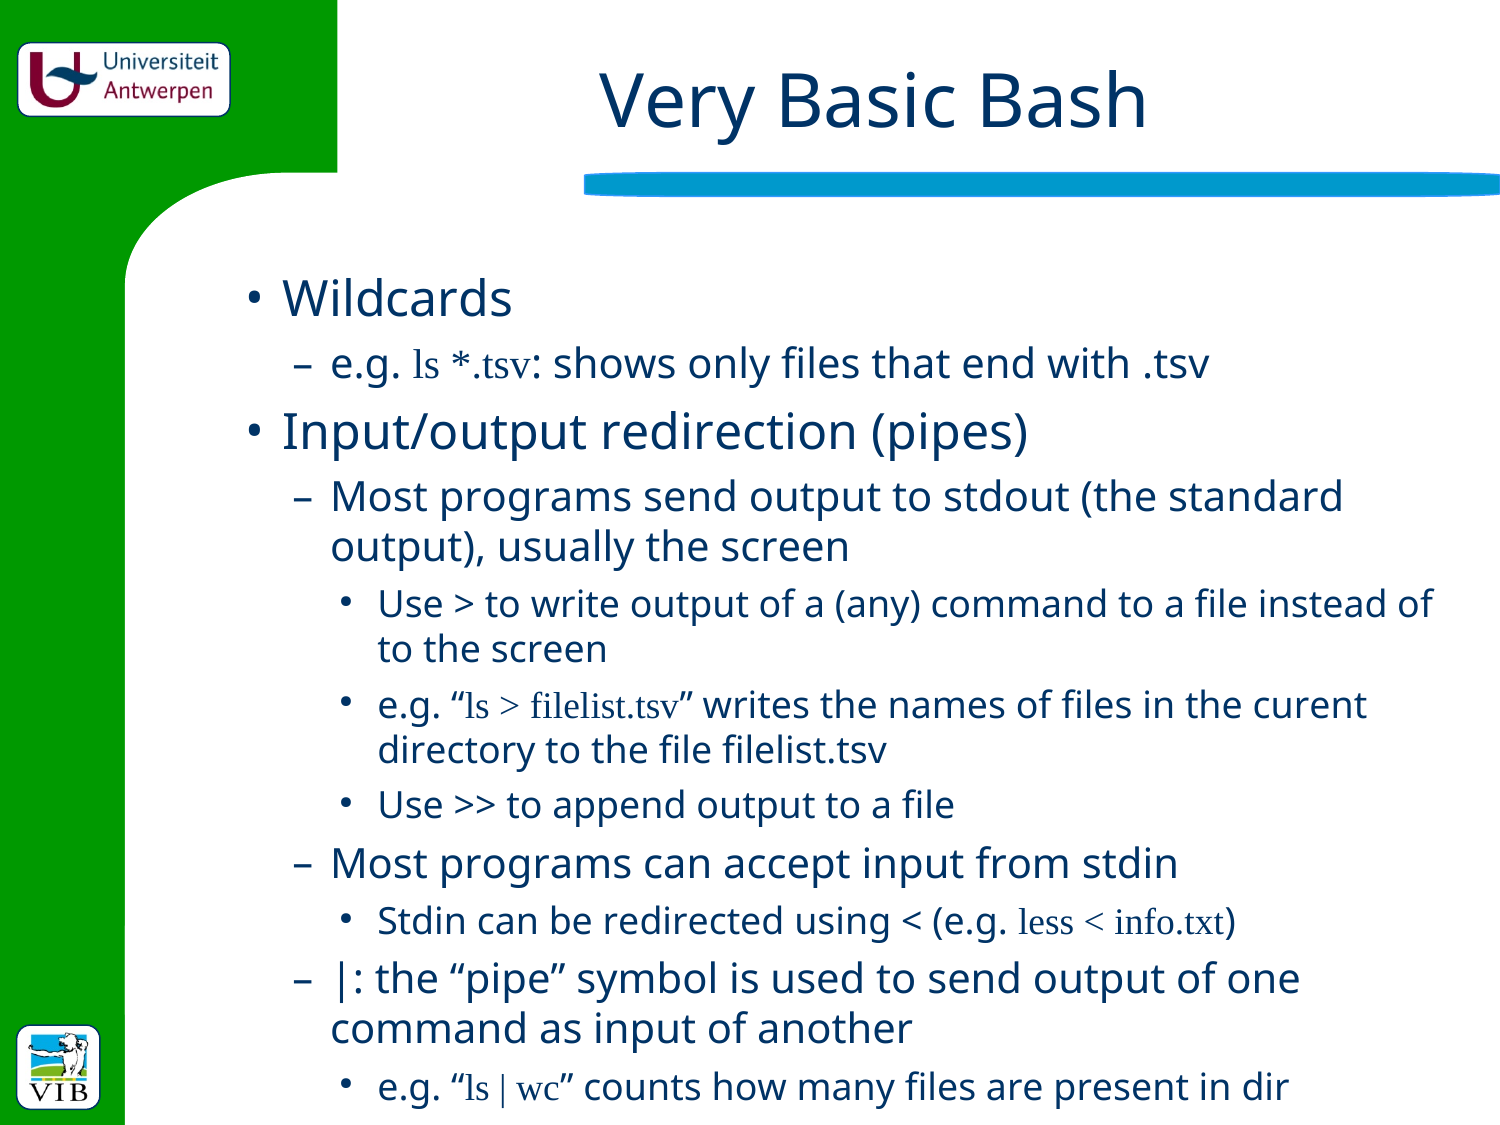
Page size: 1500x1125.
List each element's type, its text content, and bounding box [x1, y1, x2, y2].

title Very Basic Bash [584, 0, 1500, 195]
list Wildcards e.g. ls *.tsv: shows only files that end with .tsv Input/output redirection (pipes) Most programs send output to stdout (the standard output), usually the screen Use > to write output of a (any) command to a file instead of to the screen e.g. “ls > filelist.tsv” writes the names of files in the curent directory to the file filelist.tsv Use >> to append output to a file Most programs can accept input from stdin Stdin can be redirected using < (e.g. less < info.txt) |: the “pipe” symbol is used to send output of one command as input of another e.g. “ls | wc” counts how many files are present in dir [159, 258, 1465, 1116]
picture [25, 47, 223, 112]
picture [25, 1029, 91, 1107]
